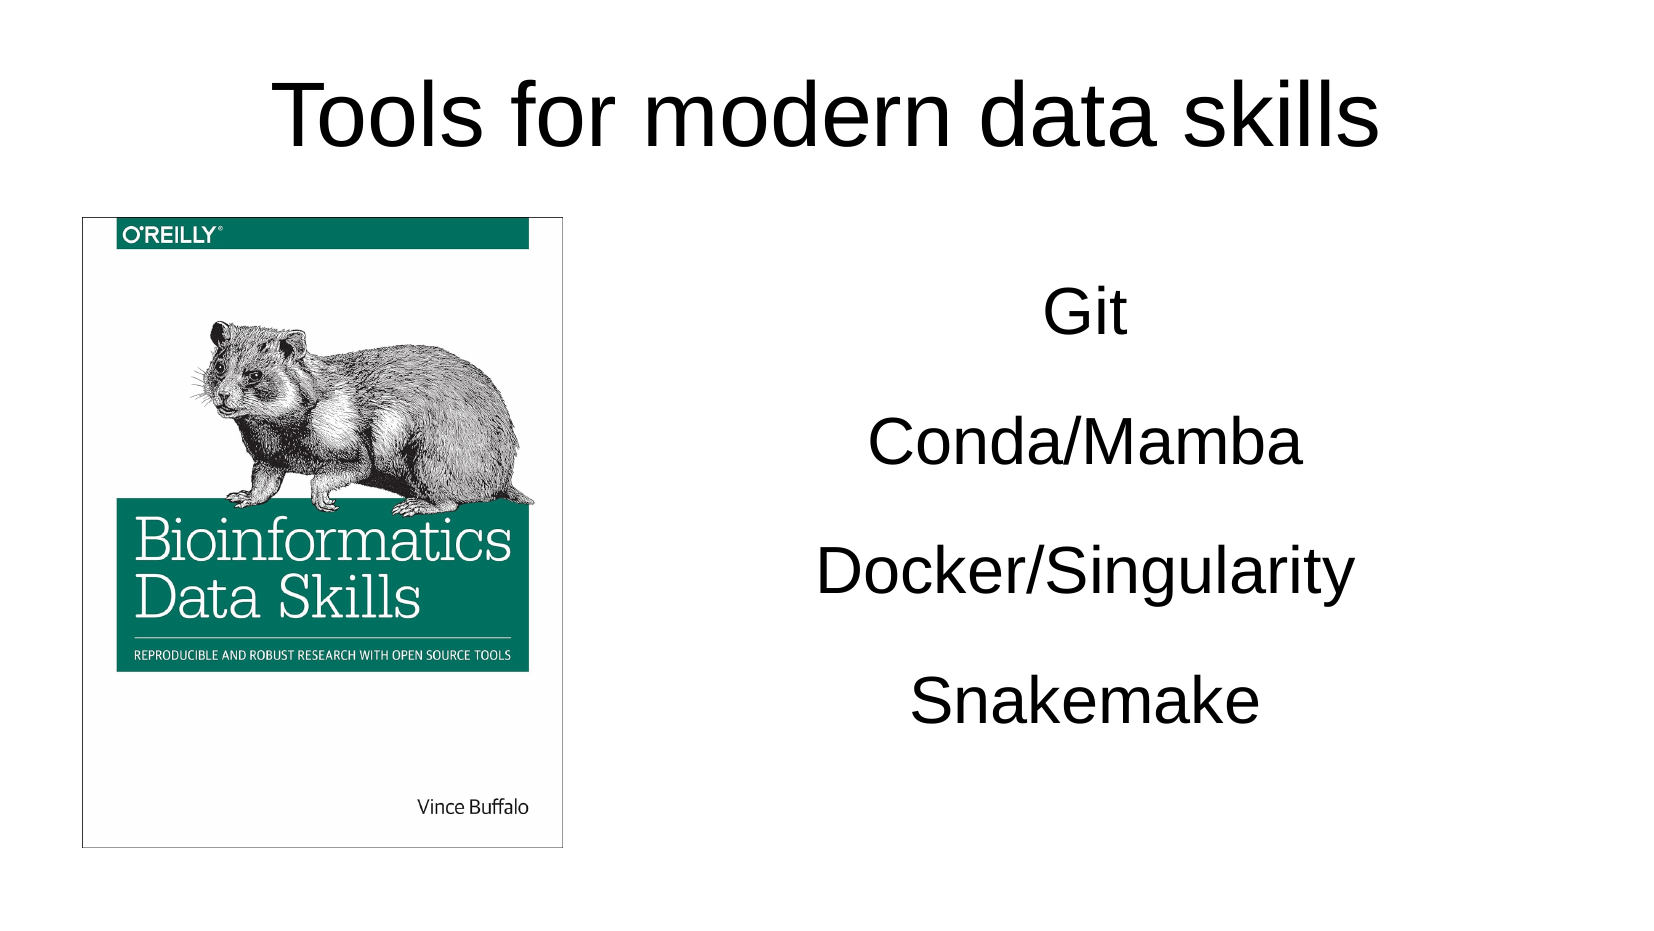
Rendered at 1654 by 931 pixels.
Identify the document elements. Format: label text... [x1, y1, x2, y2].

subtitle Git Conda/Mamba Docker/Singularity Snakemake [600, 217, 1571, 758]
picture [82, 217, 563, 848]
title Tools for modern data skills [82, 37, 1571, 193]
